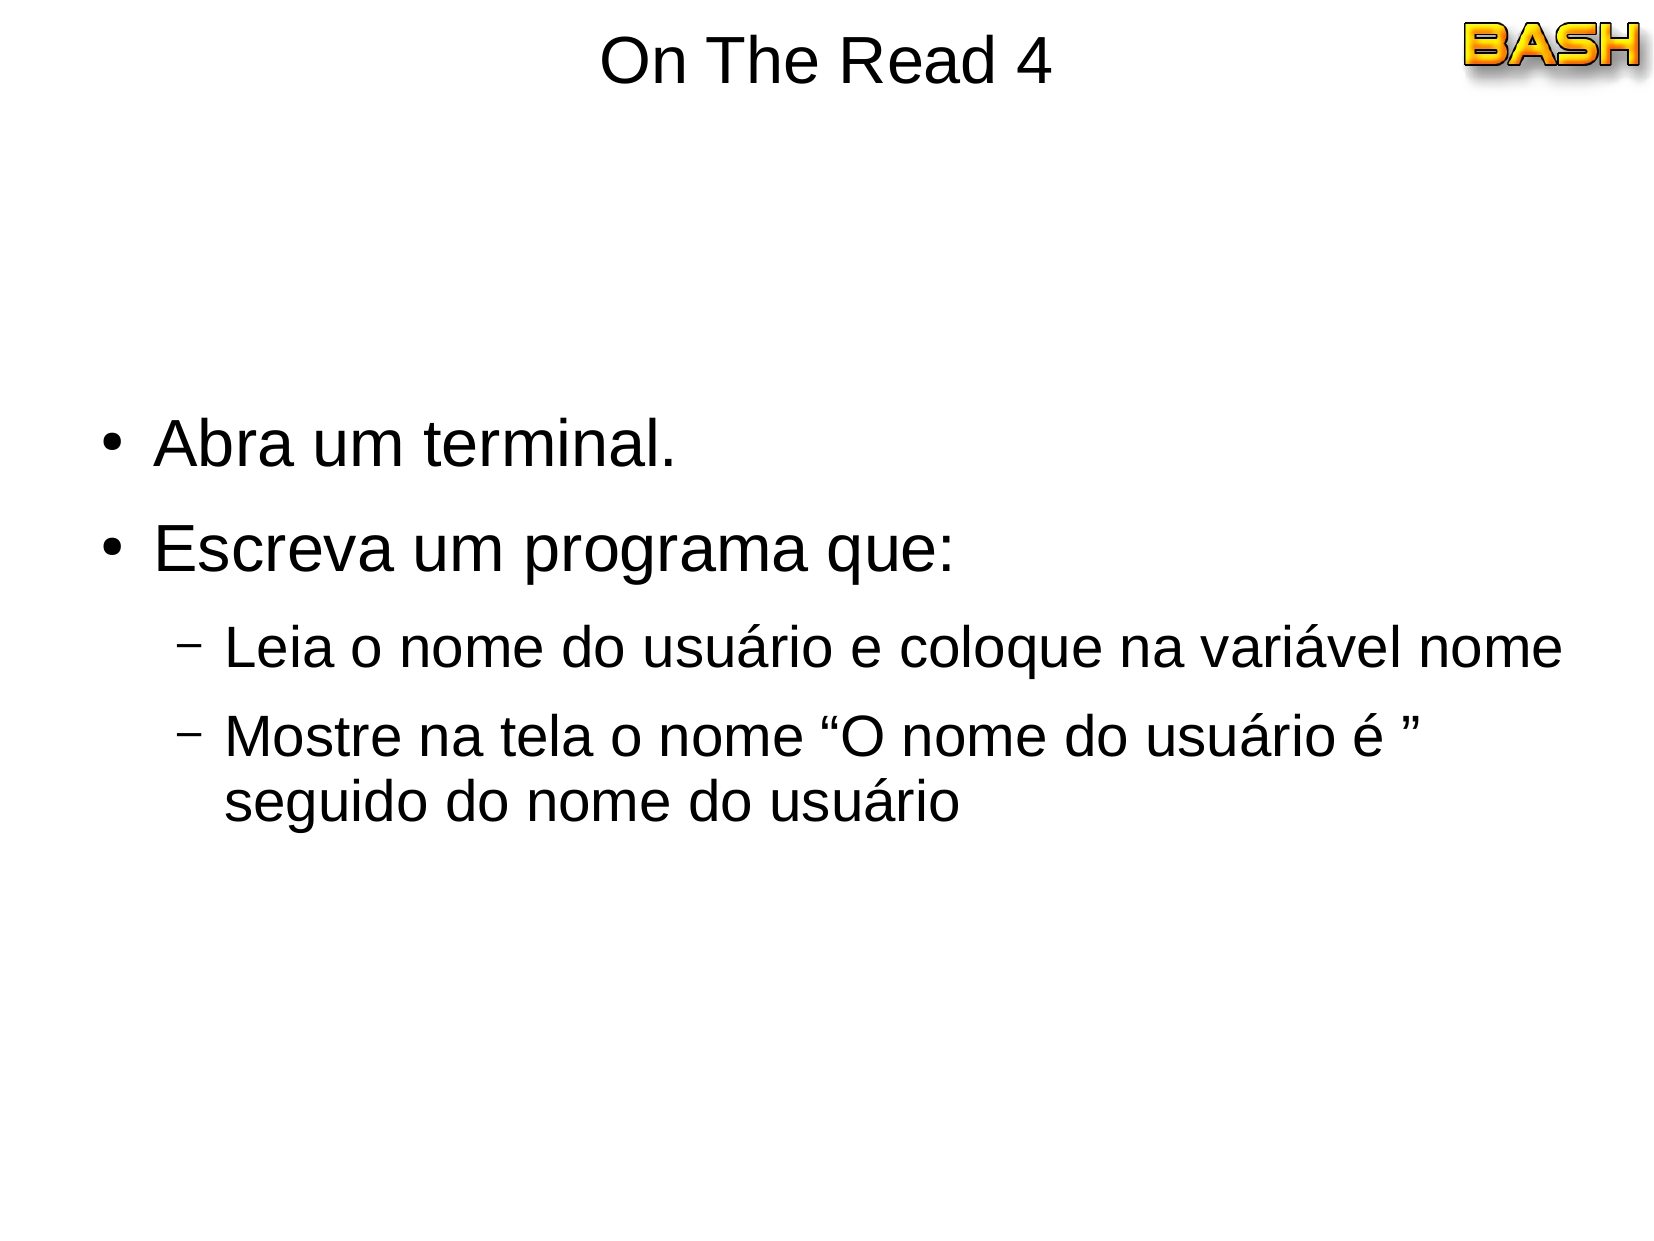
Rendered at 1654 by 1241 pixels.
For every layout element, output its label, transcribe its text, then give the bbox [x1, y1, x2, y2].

list Abra um terminal. Escreva um programa que: Leia o nome do usuário e coloque na variável nome Mostre na tela o nome “O nome do usuário é ” seguido do nome do usuário [82, 406, 1571, 834]
picture [1450, 0, 1654, 96]
title On The Read 4 [82, 22, 1571, 98]
